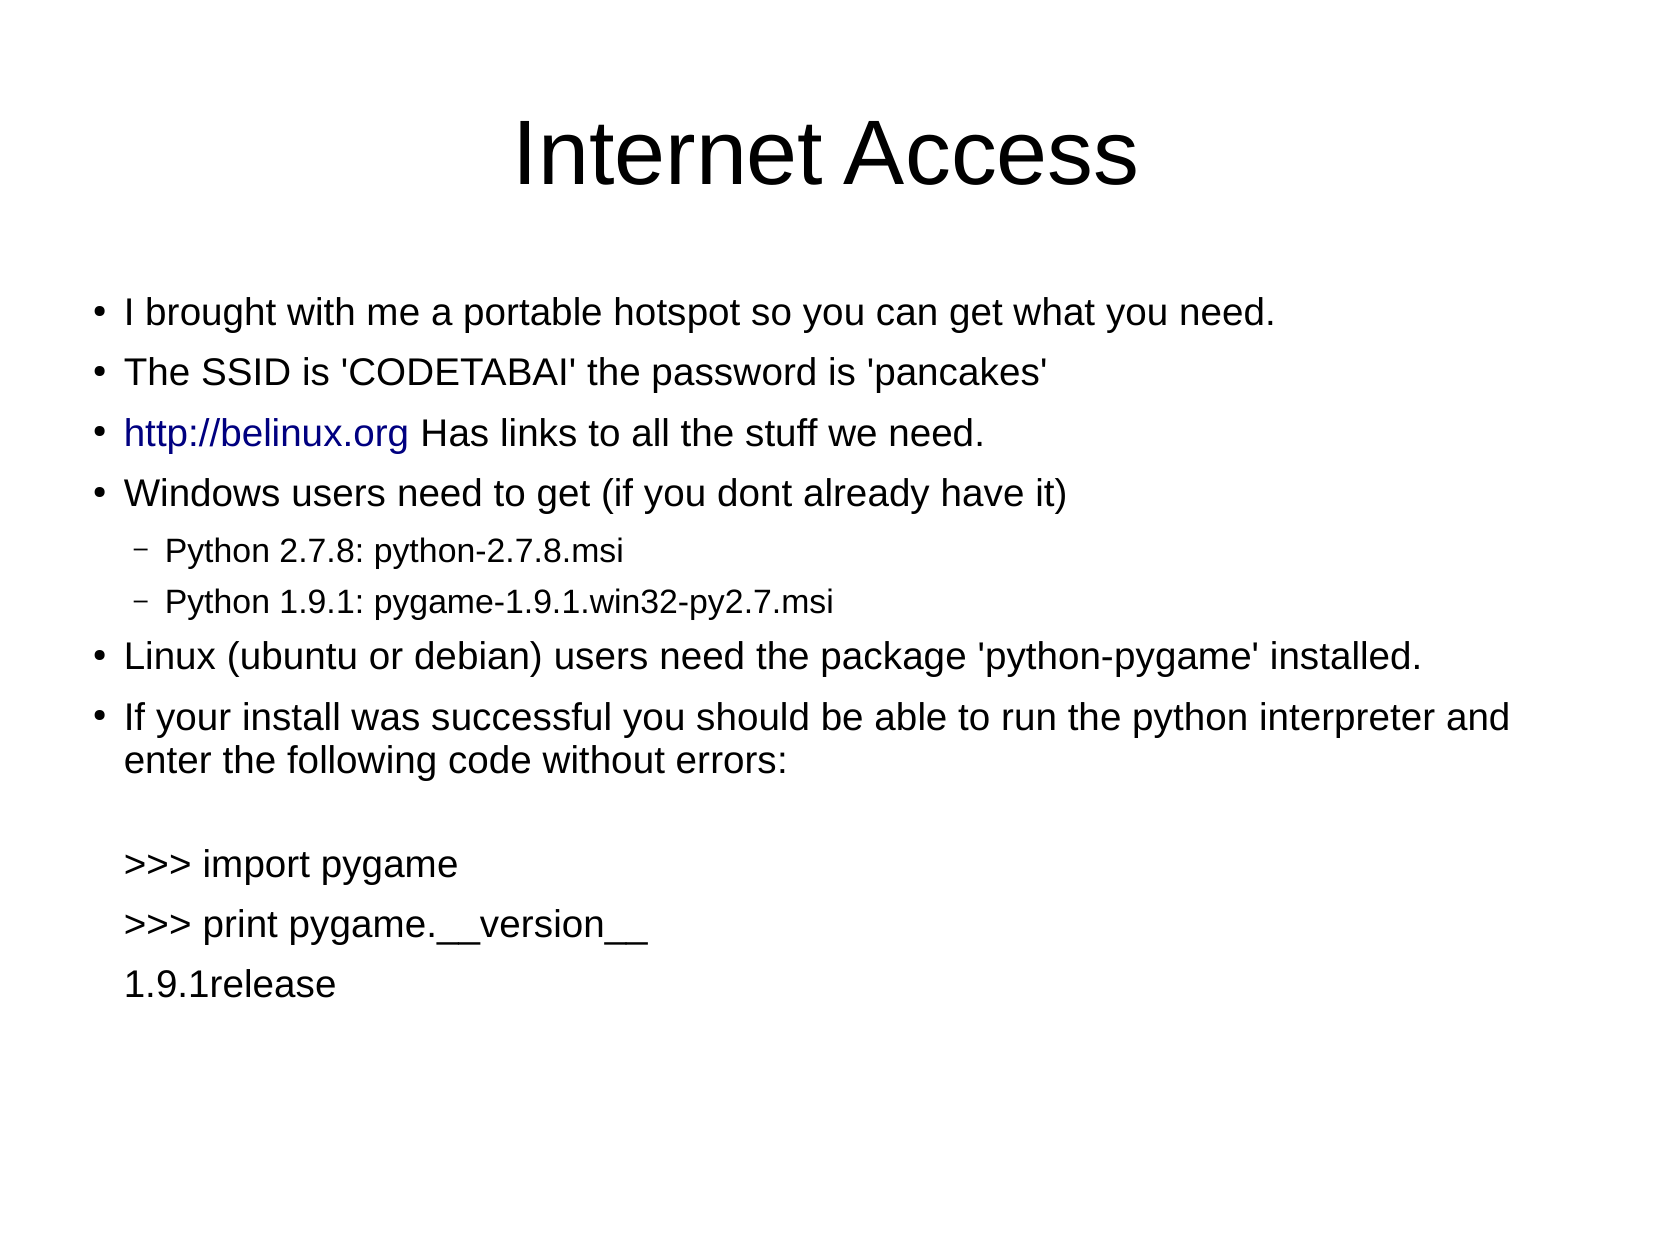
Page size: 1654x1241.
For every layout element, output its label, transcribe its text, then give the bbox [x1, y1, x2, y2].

title Internet Access [82, 49, 1571, 257]
list I brought with me a portable hotspot so you can get what you need. The SSID is 'CODETABAI' the password is 'pancakes' http://belinux.org Has links to all the stuff we need. Windows users need to get (if you dont already have it) Python 2.7.8: python-2.7.8.msi Python 1.9.1: pygame-1.9.1.win32-py2.7.msi Linux (ubuntu or debian) users need the package 'python-pygame' installed. If your install was successful you should be able to run the python interpreter and enter the following code without errors: >>> import pygame >>> print pygame.__version__ 1.9.1release [82, 290, 1571, 1010]
